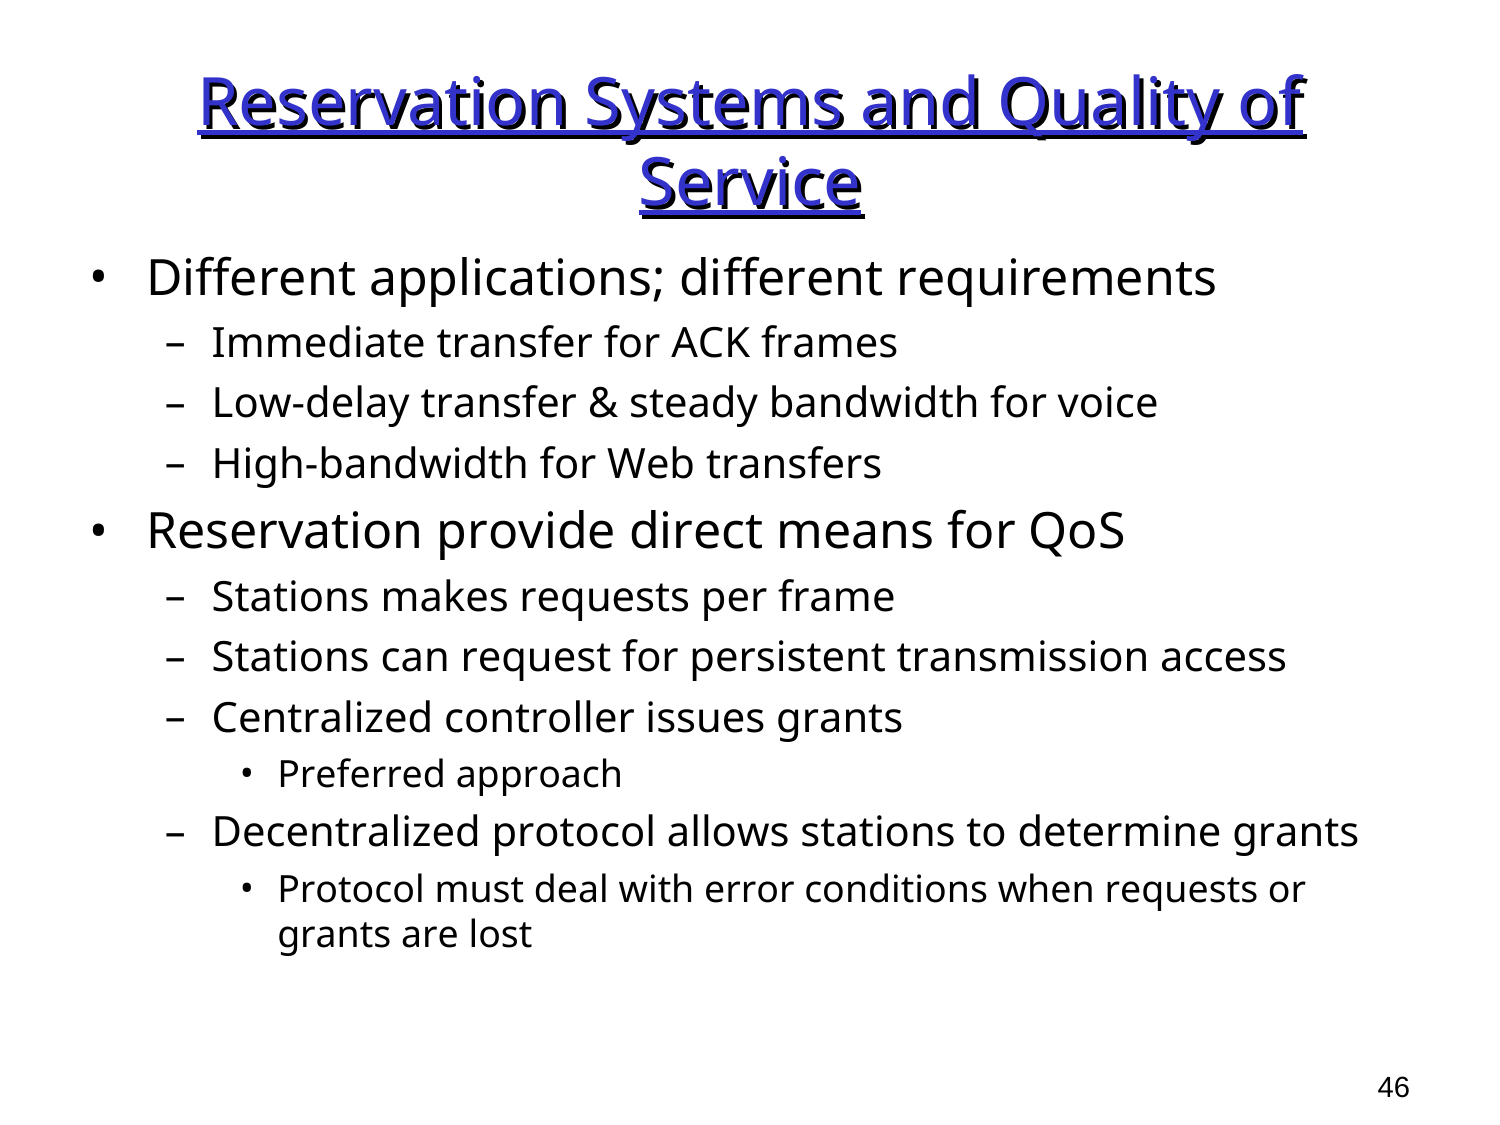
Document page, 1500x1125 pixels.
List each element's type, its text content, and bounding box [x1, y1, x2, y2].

title Reservation Systems and Quality of Service [75, 45, 1426, 233]
list Different applications; different requirements Immediate transfer for ACK frames Low-delay transfer & steady bandwidth for voice High-bandwidth for Web transfers Reservation provide direct means for QoS Stations makes requests per frame Stations can request for persistent transmission access Centralized controller issues grants Preferred approach Decentralized protocol allows stations to determine grants Protocol must deal with error conditions when requests or grants are lost [75, 237, 1426, 1084]
